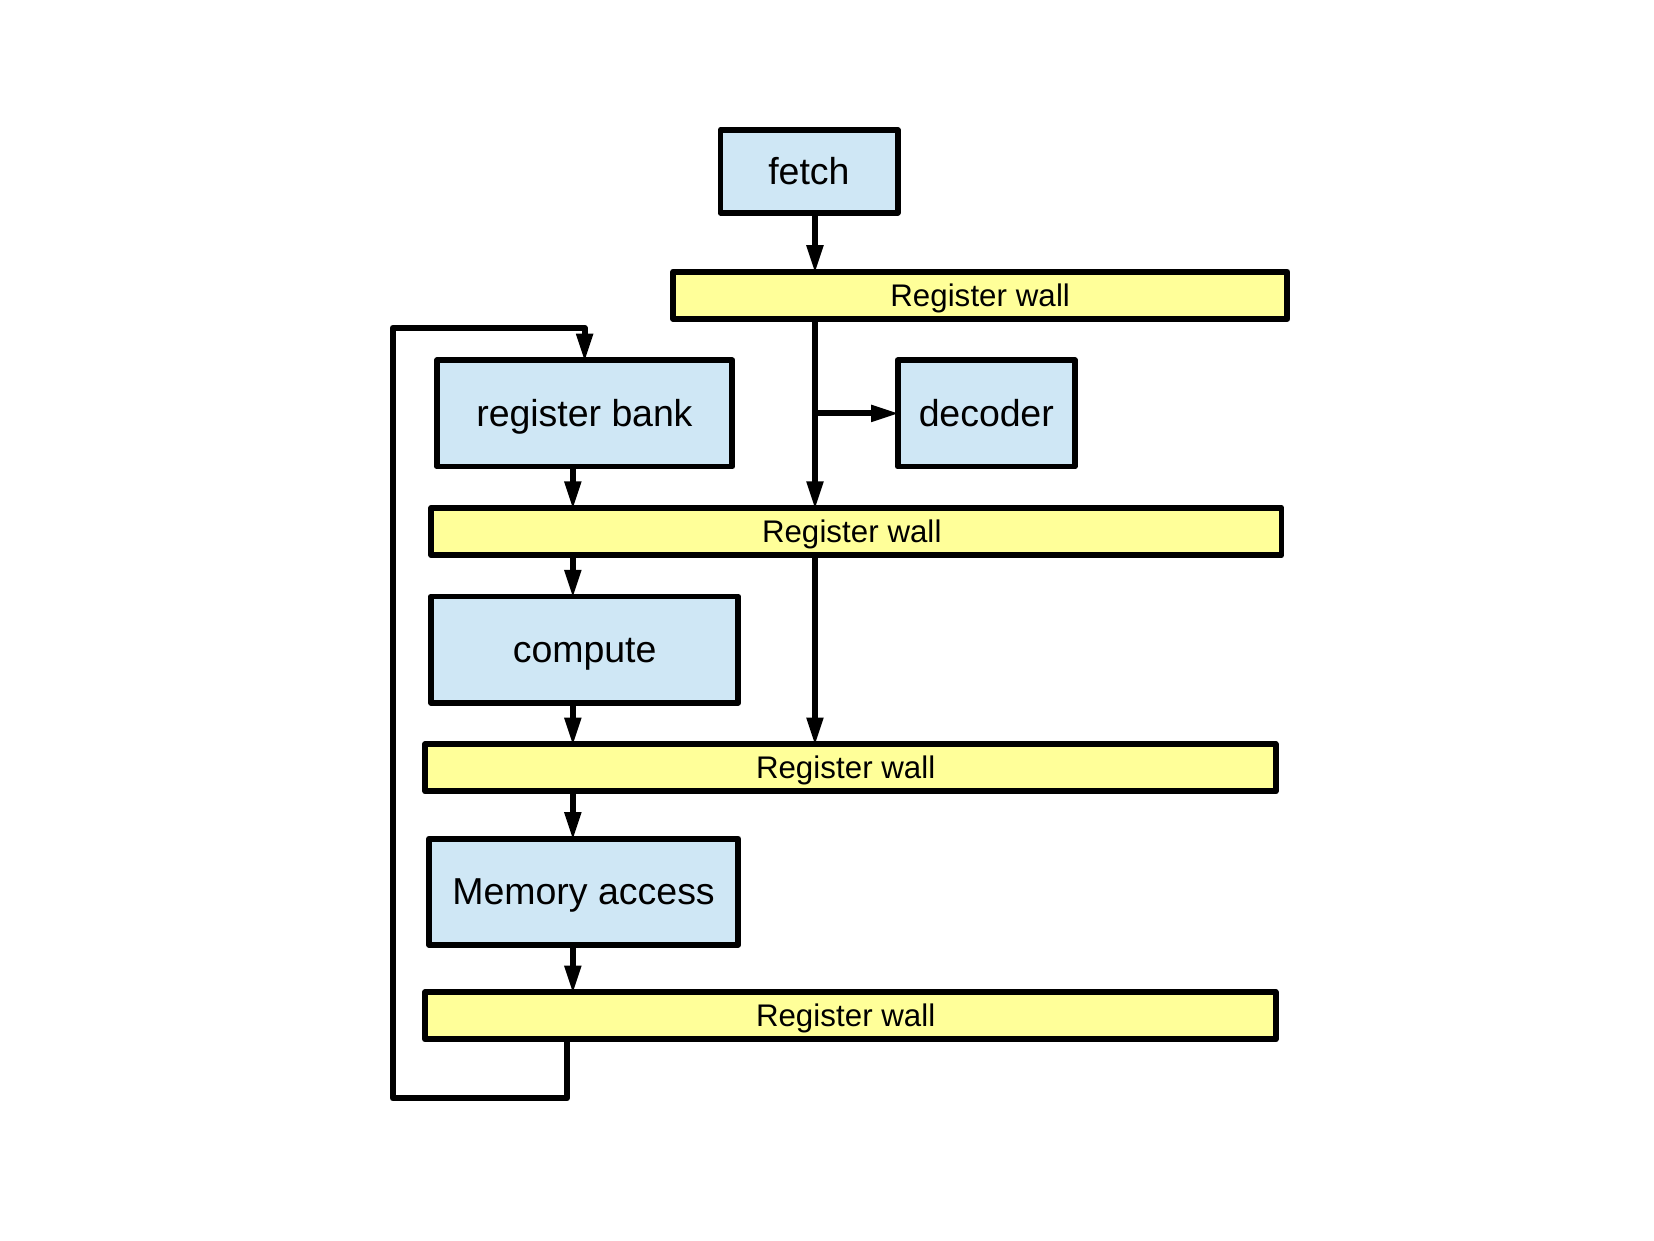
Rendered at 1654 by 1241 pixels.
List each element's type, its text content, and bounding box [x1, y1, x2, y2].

text_box fetch [720, 129, 898, 213]
text_box Register wall [673, 271, 1288, 319]
text_box decoder [897, 360, 1075, 467]
text_box Memory access [429, 838, 739, 945]
text_box Register wall [425, 992, 1276, 1040]
text_box Register wall [431, 507, 1282, 556]
text_box compute [431, 596, 739, 703]
text_box register bank [437, 360, 733, 467]
text_box Register wall [425, 744, 1276, 792]
